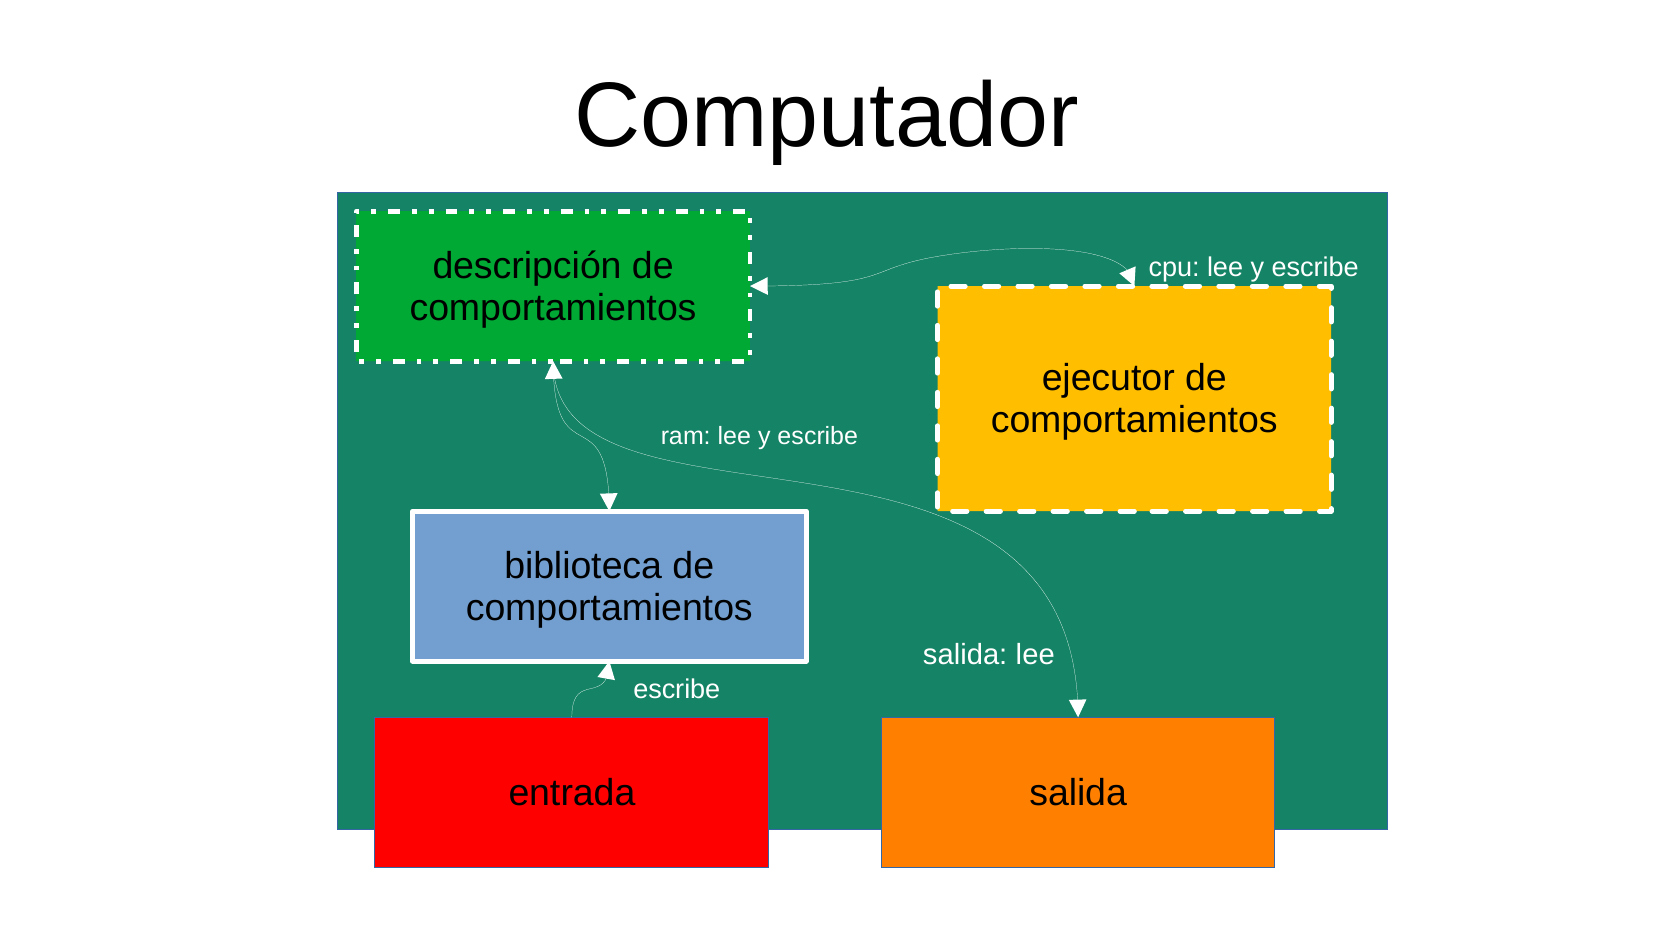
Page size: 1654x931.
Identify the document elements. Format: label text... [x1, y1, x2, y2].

text_box [337, 192, 1388, 830]
text_box entrada [374, 717, 769, 868]
text_box biblioteca de comportamientos [412, 511, 807, 662]
text_box ejecutor de comportamientos [937, 286, 1332, 512]
text_box [555, 385, 1077, 830]
title Computador [82, 37, 1571, 193]
text_box salida [881, 717, 1275, 868]
text_box descripción de comportamientos [356, 211, 750, 362]
